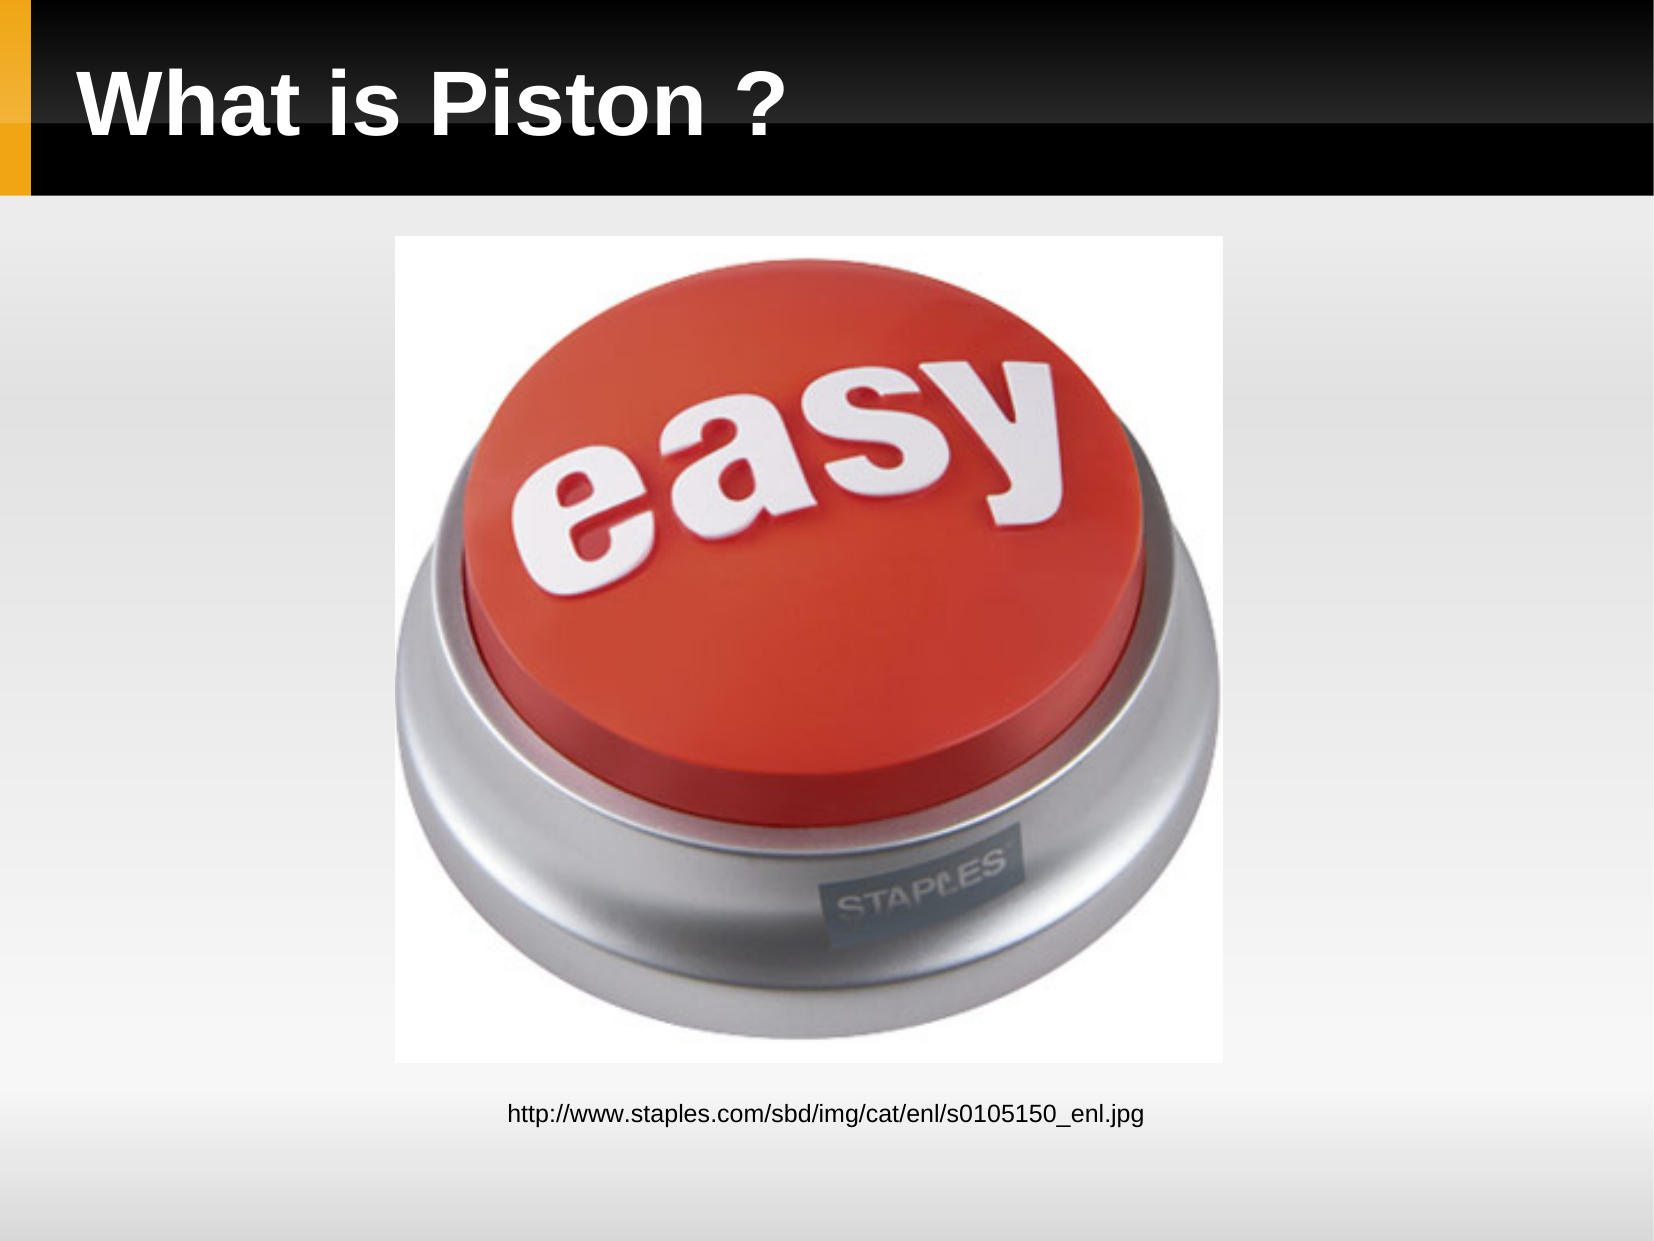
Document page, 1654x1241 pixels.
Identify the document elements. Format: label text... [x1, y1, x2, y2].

title What is Piston ? [76, 0, 1565, 208]
text_box http://www.staples.com/sbd/img/cat/enl/s0105150_enl.jpg [59, 1092, 1595, 1136]
picture [0, 0, 1654, 1241]
